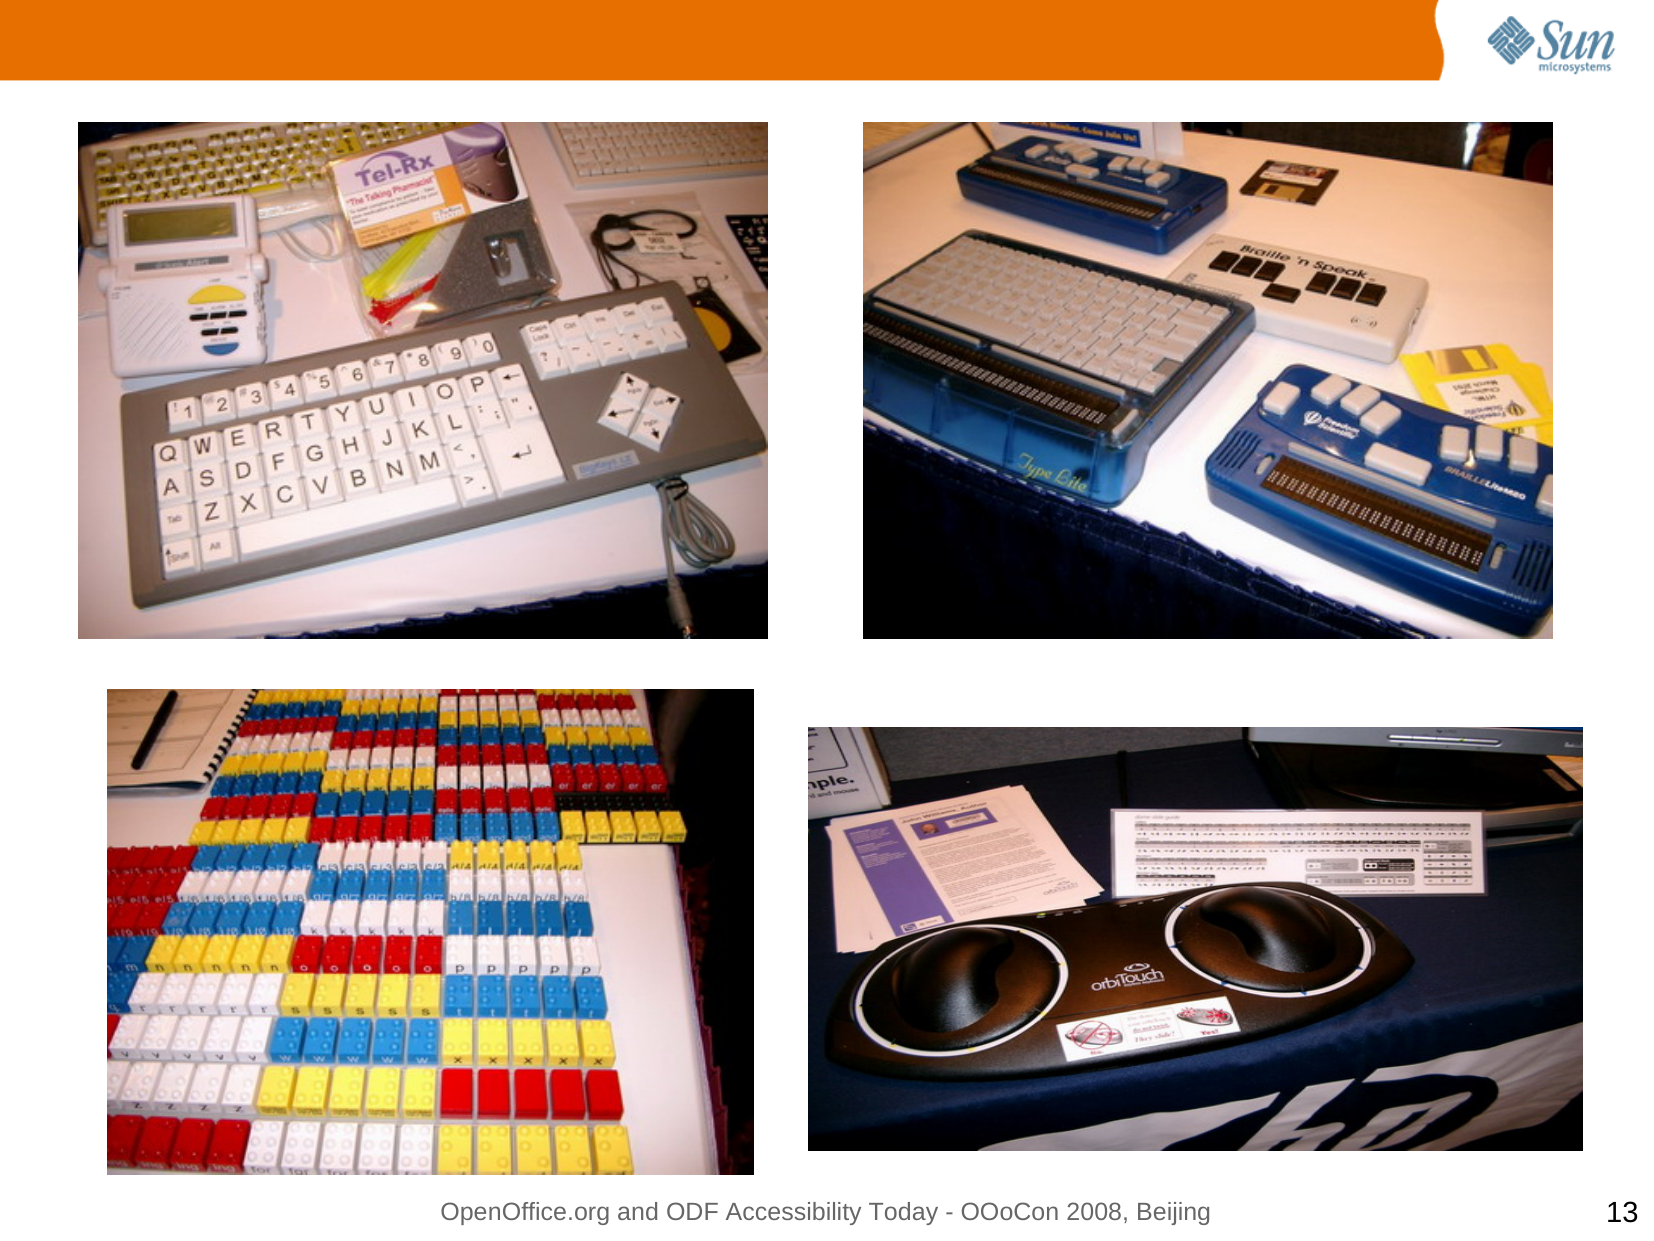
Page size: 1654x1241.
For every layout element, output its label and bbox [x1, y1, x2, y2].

picture [808, 727, 1583, 1152]
picture [78, 122, 768, 639]
picture [0, 0, 1654, 83]
picture [863, 122, 1553, 639]
picture [107, 689, 754, 1175]
